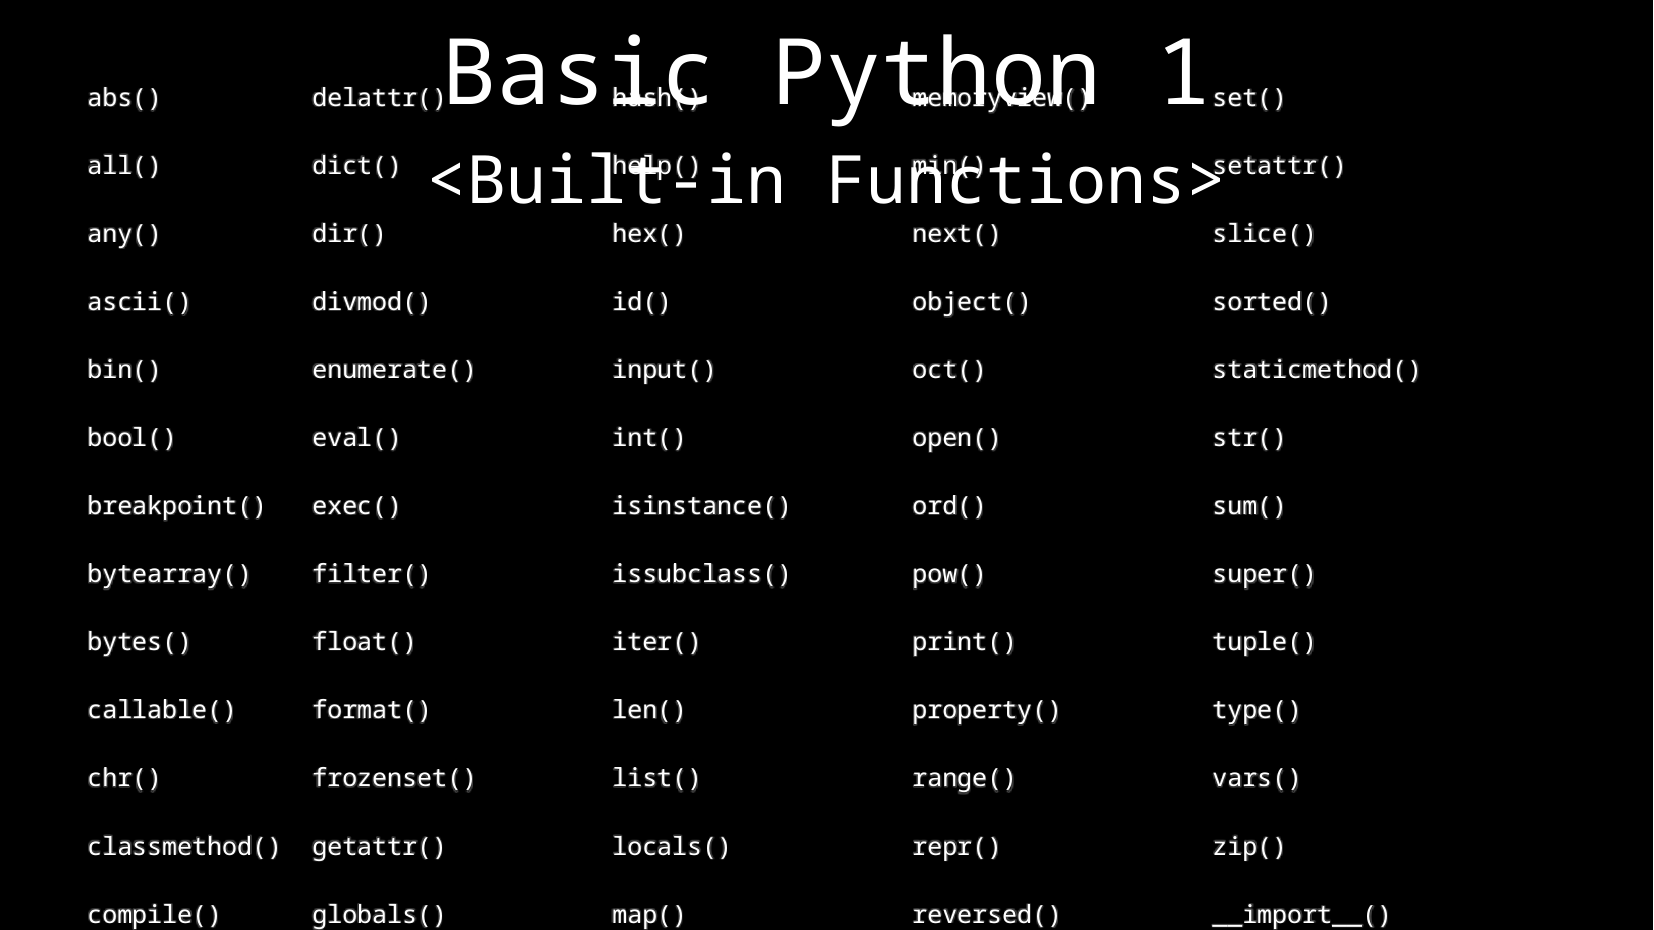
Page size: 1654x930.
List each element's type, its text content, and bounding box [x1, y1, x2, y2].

subtitle abs() delattr() hash() memoryview() set() all() dict() help() min() setattr() any() dir() hex() next() slice() ascii() divmod() id() object() sorted() bin() enumerate() input() oct() staticmethod() bool() eval() int() open() str() breakpoint() exec() isinstance() ord() sum() bytearray() filter() issubclass() pow() super() bytes() float() iter() print() tuple() callable() format() len() property() type() chr() frozenset() list() range() vars() classmethod() getattr() locals() repr() zip() compile() globals() map() reversed() __import__() complex() hasattr() max() round() [87, 209, 1576, 930]
title Basic Python 1 <Built-in Functions> [82, 35, 1571, 194]
